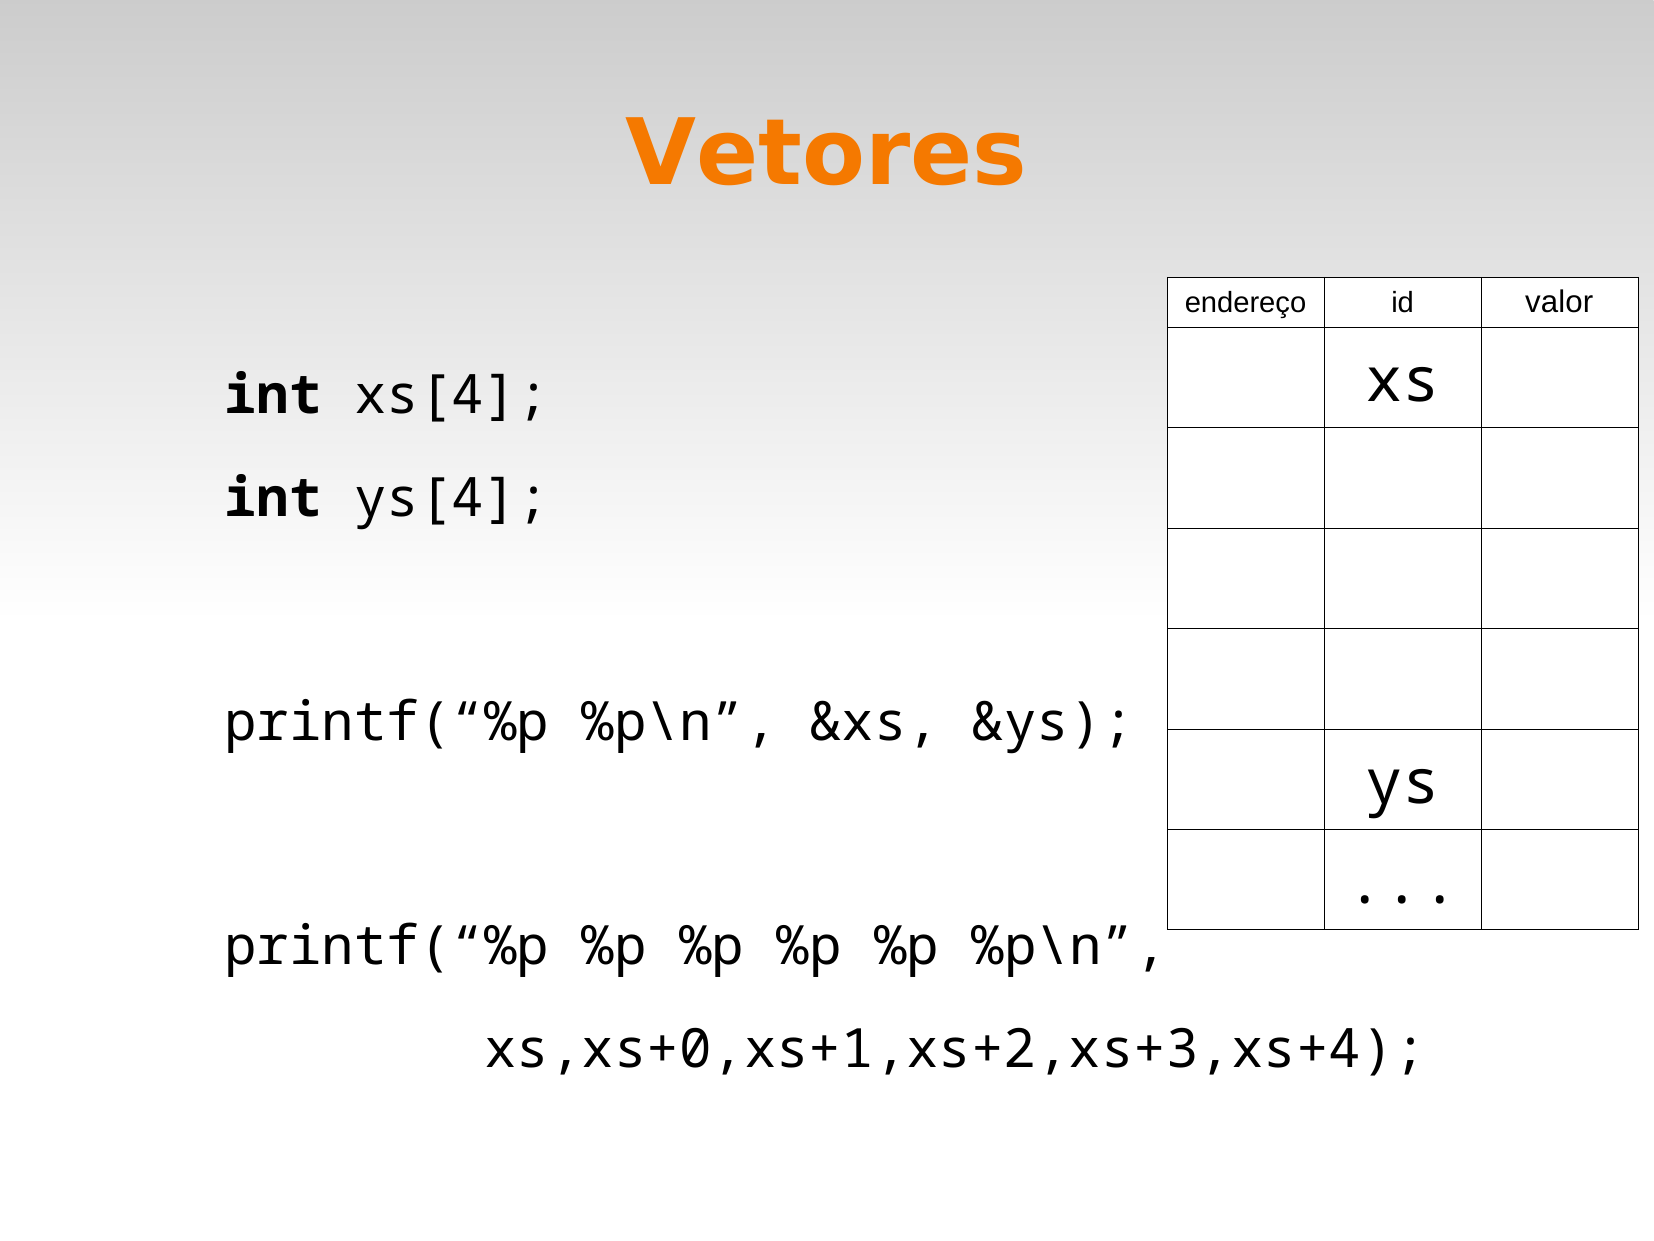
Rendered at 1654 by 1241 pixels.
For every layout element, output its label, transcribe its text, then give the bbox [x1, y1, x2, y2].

table_cell [1482, 529, 1638, 628]
table_header valor [1482, 278, 1638, 327]
table_cell [1168, 730, 1324, 829]
table_cell [1325, 629, 1481, 729]
table_cell [1482, 629, 1638, 729]
table_cell [1168, 629, 1324, 729]
table_cell [1325, 428, 1481, 528]
table_cell [1168, 328, 1324, 427]
table_cell [1168, 529, 1324, 628]
table_cell ys [1325, 730, 1481, 829]
table_header endereço [1168, 278, 1324, 327]
title Vetores [82, 49, 1571, 257]
table_cell [1482, 830, 1638, 929]
table_cell [1482, 730, 1638, 829]
table_cell [1325, 529, 1481, 628]
table_cell [1482, 428, 1638, 528]
table_cell [1168, 830, 1324, 929]
table_cell xs [1325, 328, 1481, 427]
table_cell [1482, 328, 1638, 427]
table_cell [1168, 428, 1324, 528]
table_header id [1325, 278, 1481, 327]
table_cell ... [1325, 830, 1481, 929]
list int xs[4]; int ys[4]; printf(“%p %p\n”, &xs, &ys); printf(“%p %p %p %p %p %p\n”, xs,xs+0,xs+1,xs+2,xs+3,xs+4); [82, 355, 1571, 1189]
